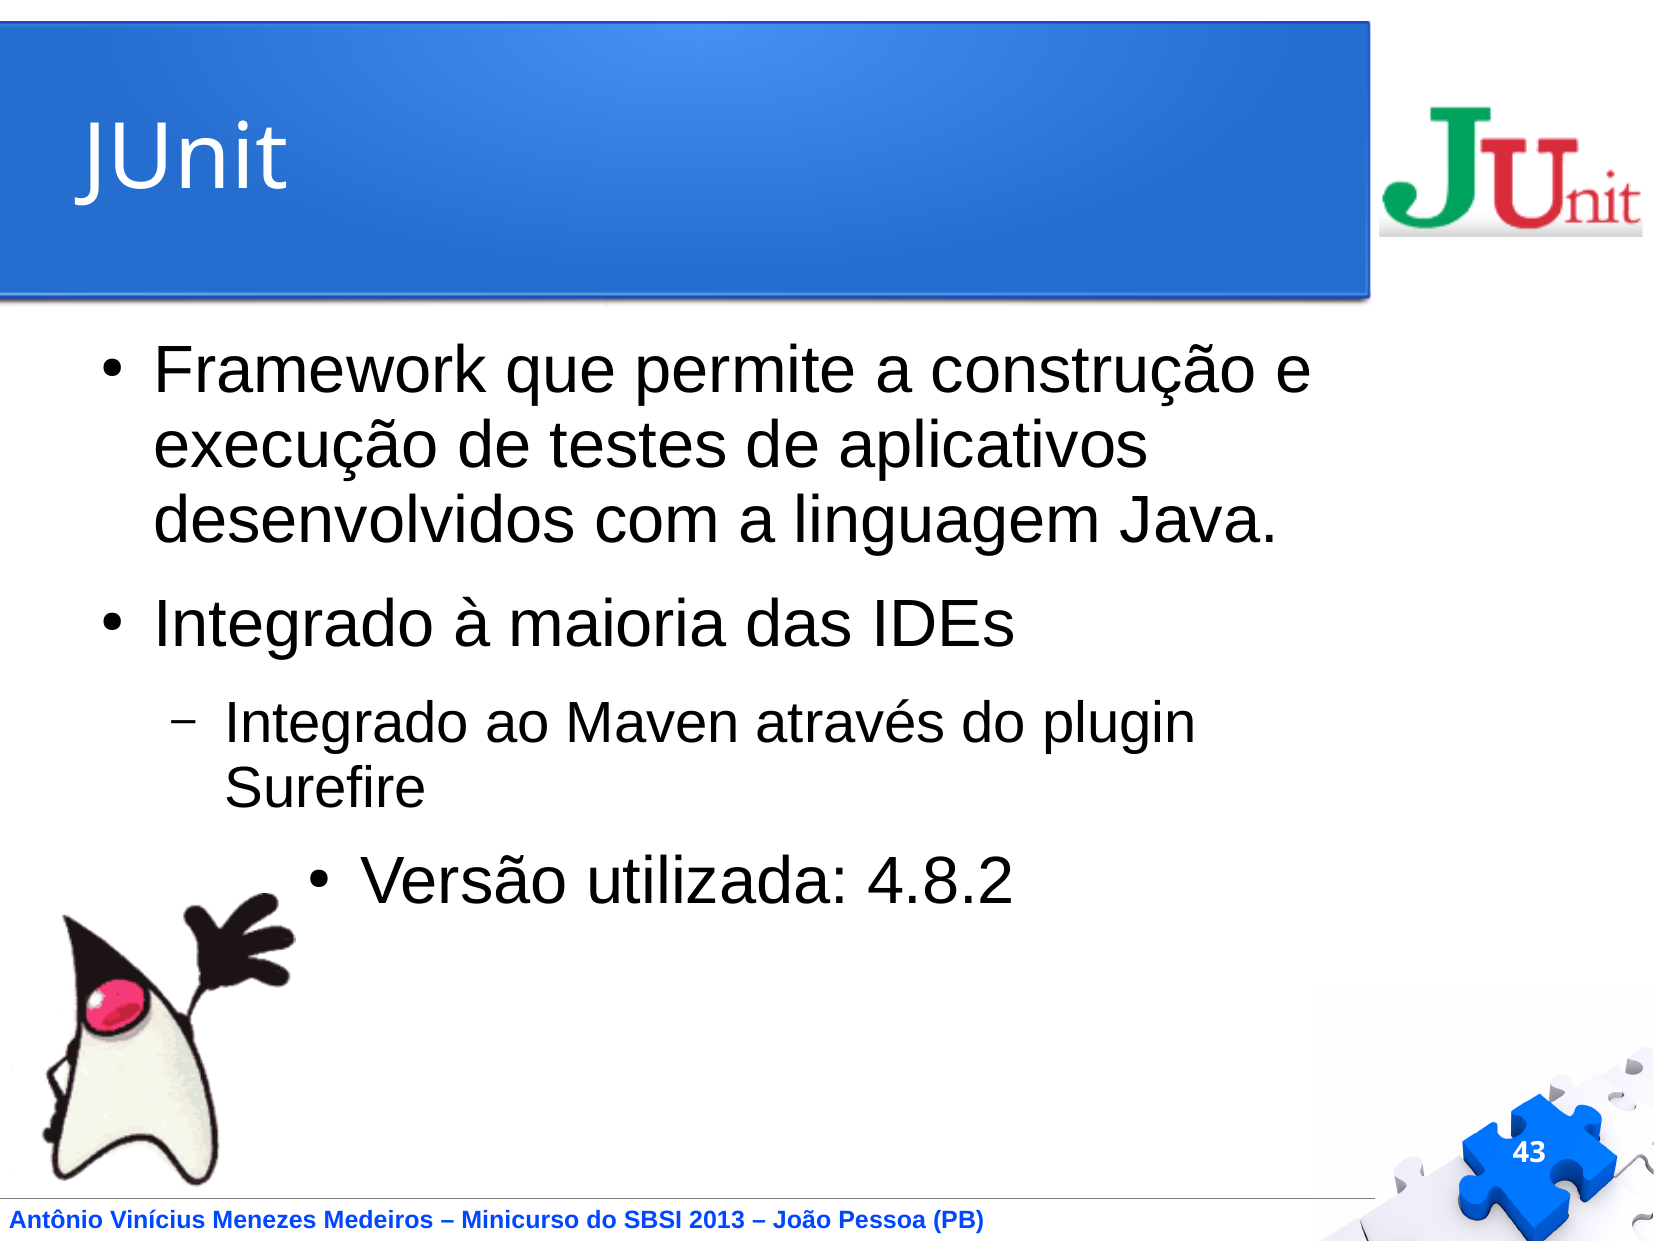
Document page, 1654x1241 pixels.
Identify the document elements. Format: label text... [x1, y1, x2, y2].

picture [11, 893, 296, 1189]
list Framework que permite a construção e execução de testes de aplicativos desenvolvidos com a linguagem Java. Integrado à maioria das IDEs Integrado ao Maven através do plugin Surefire Versão utilizada: 4.8.2 [82, 332, 1356, 1052]
picture [0, 21, 1375, 307]
title JUnit [82, 49, 1323, 257]
picture [1311, 983, 1654, 1241]
picture [1379, 94, 1647, 237]
